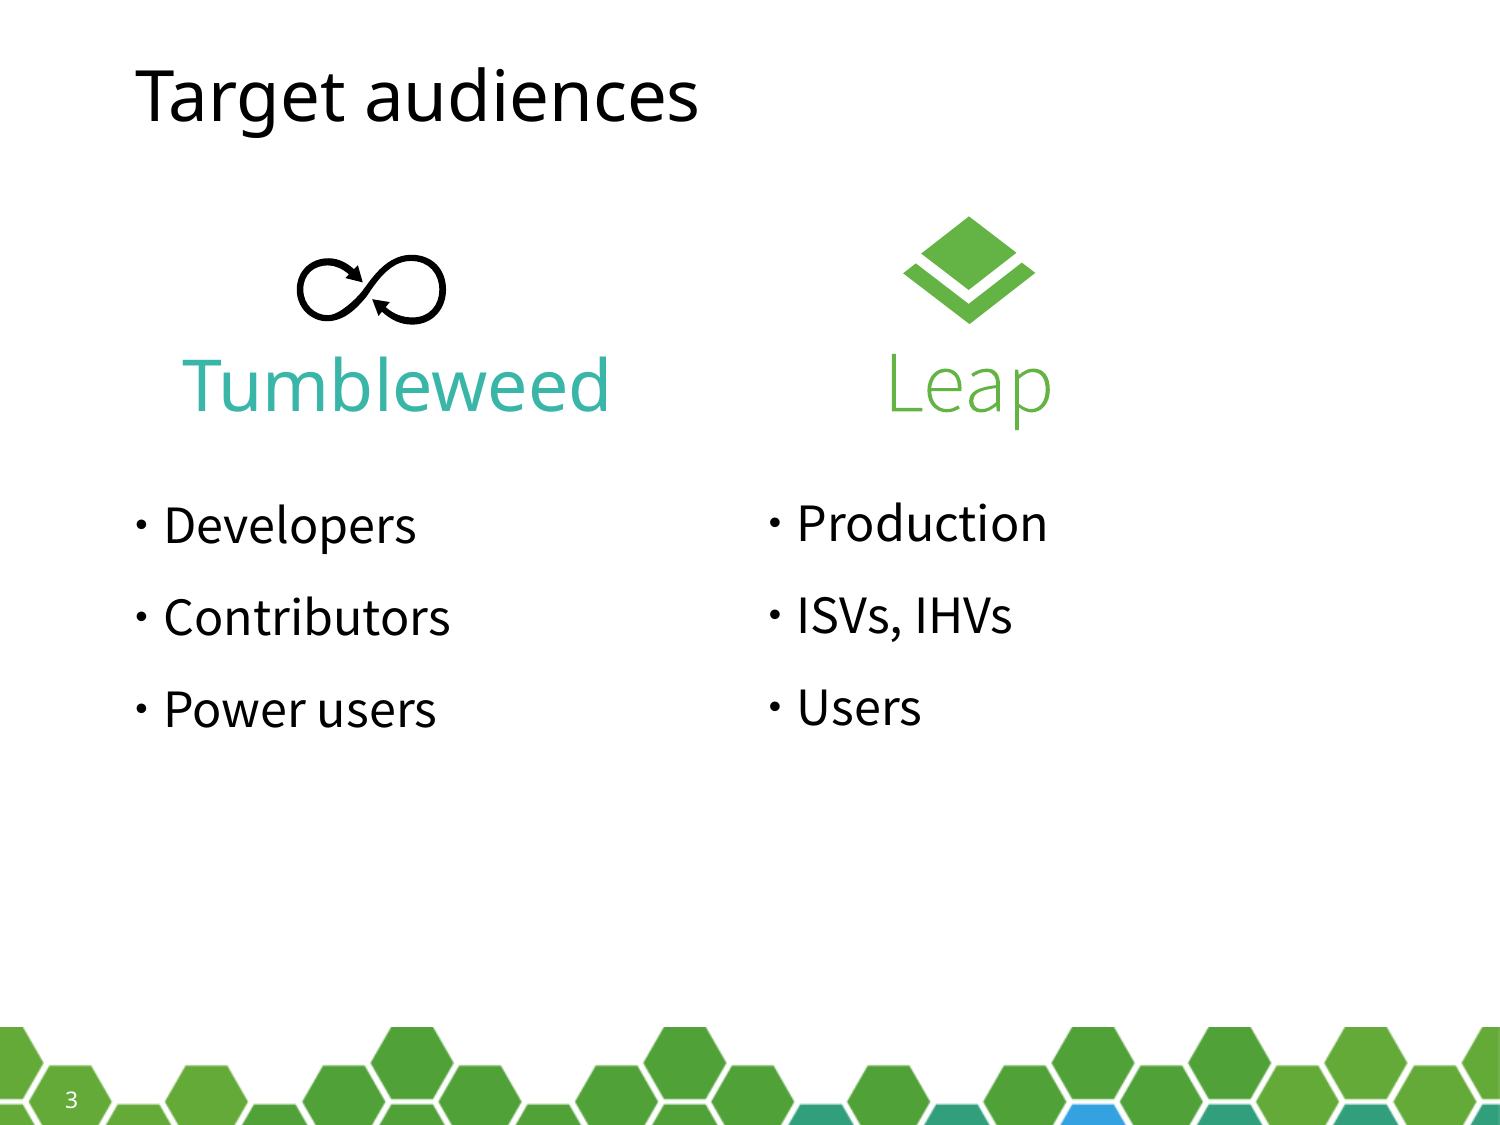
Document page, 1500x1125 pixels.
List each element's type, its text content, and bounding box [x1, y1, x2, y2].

title Target audiences [135, 12, 1372, 175]
picture [860, 184, 1082, 463]
list Production ISVs, IHVs Users [768, 487, 1372, 872]
list Developers Contributors Power users [135, 489, 739, 915]
picture [155, 228, 652, 439]
picture [0, 1027, 1500, 1125]
